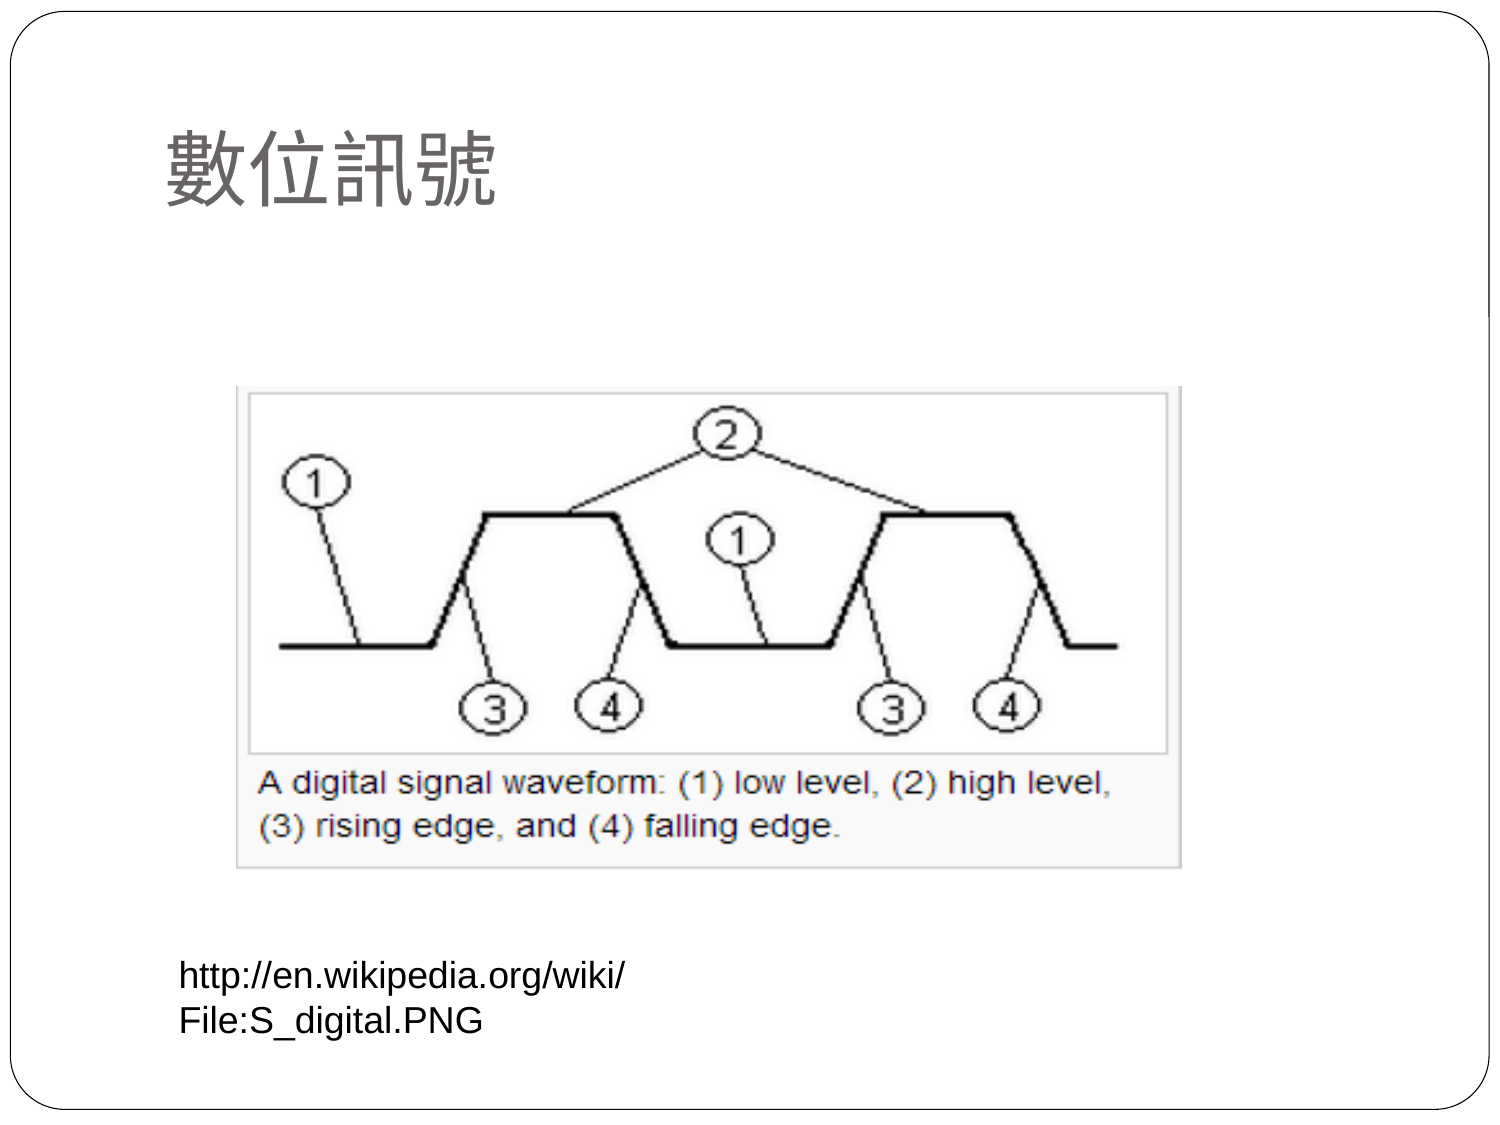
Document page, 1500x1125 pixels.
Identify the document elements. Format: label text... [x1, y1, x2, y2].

picture [236, 386, 1182, 875]
title 數位訊號 [150, 9, 1426, 233]
text_box http://en.wikipedia.org/wiki/File:S_digital.PNG [163, 944, 945, 1004]
